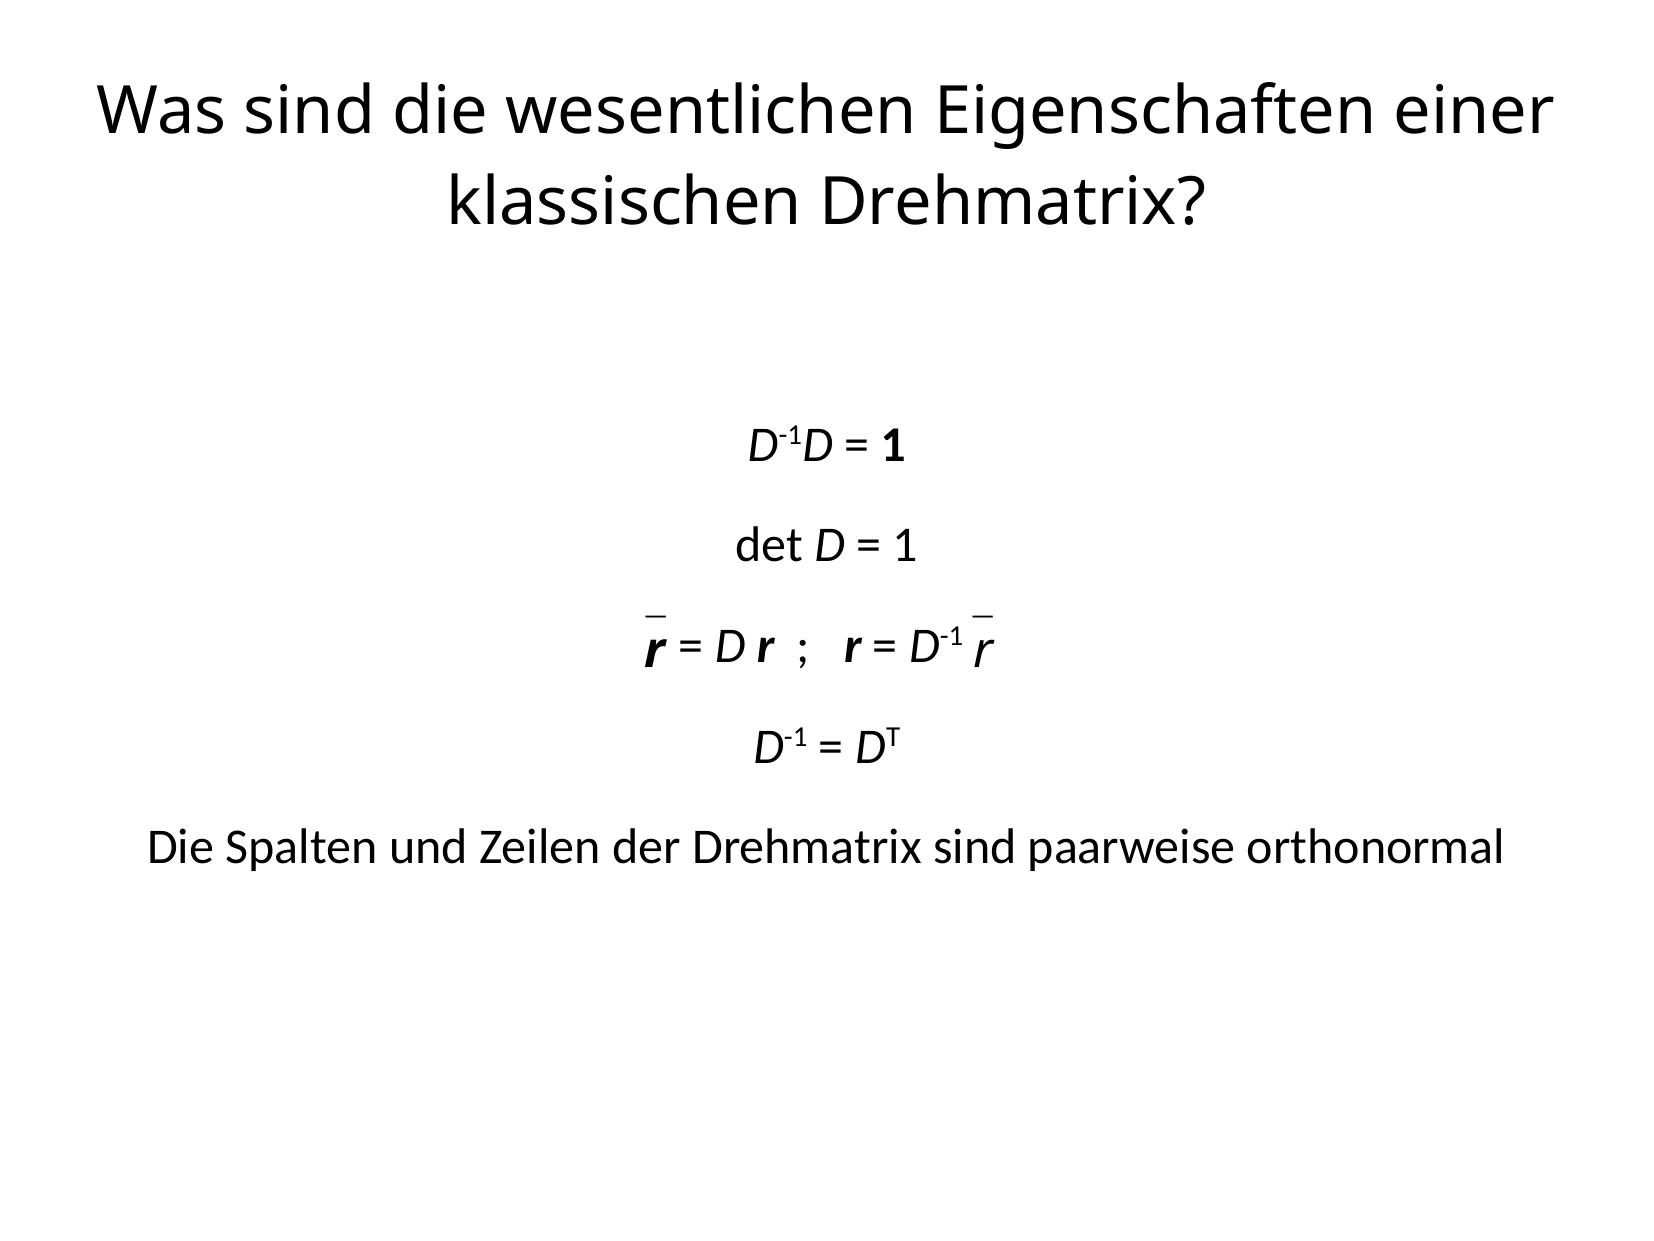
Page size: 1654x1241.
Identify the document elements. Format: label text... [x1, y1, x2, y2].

chart [964, 612, 1002, 681]
chart [636, 612, 674, 681]
title Was sind die wesentlichen Eigenschaften einer klassischen Drehmatrix? [82, 49, 1571, 257]
subtitle D-1D = 1 det D = 1 = D r ; r = D-1 D-1 = DT Die Spalten und Zeilen der Drehmatrix sind paarweise orthonormal [82, 290, 1571, 1010]
